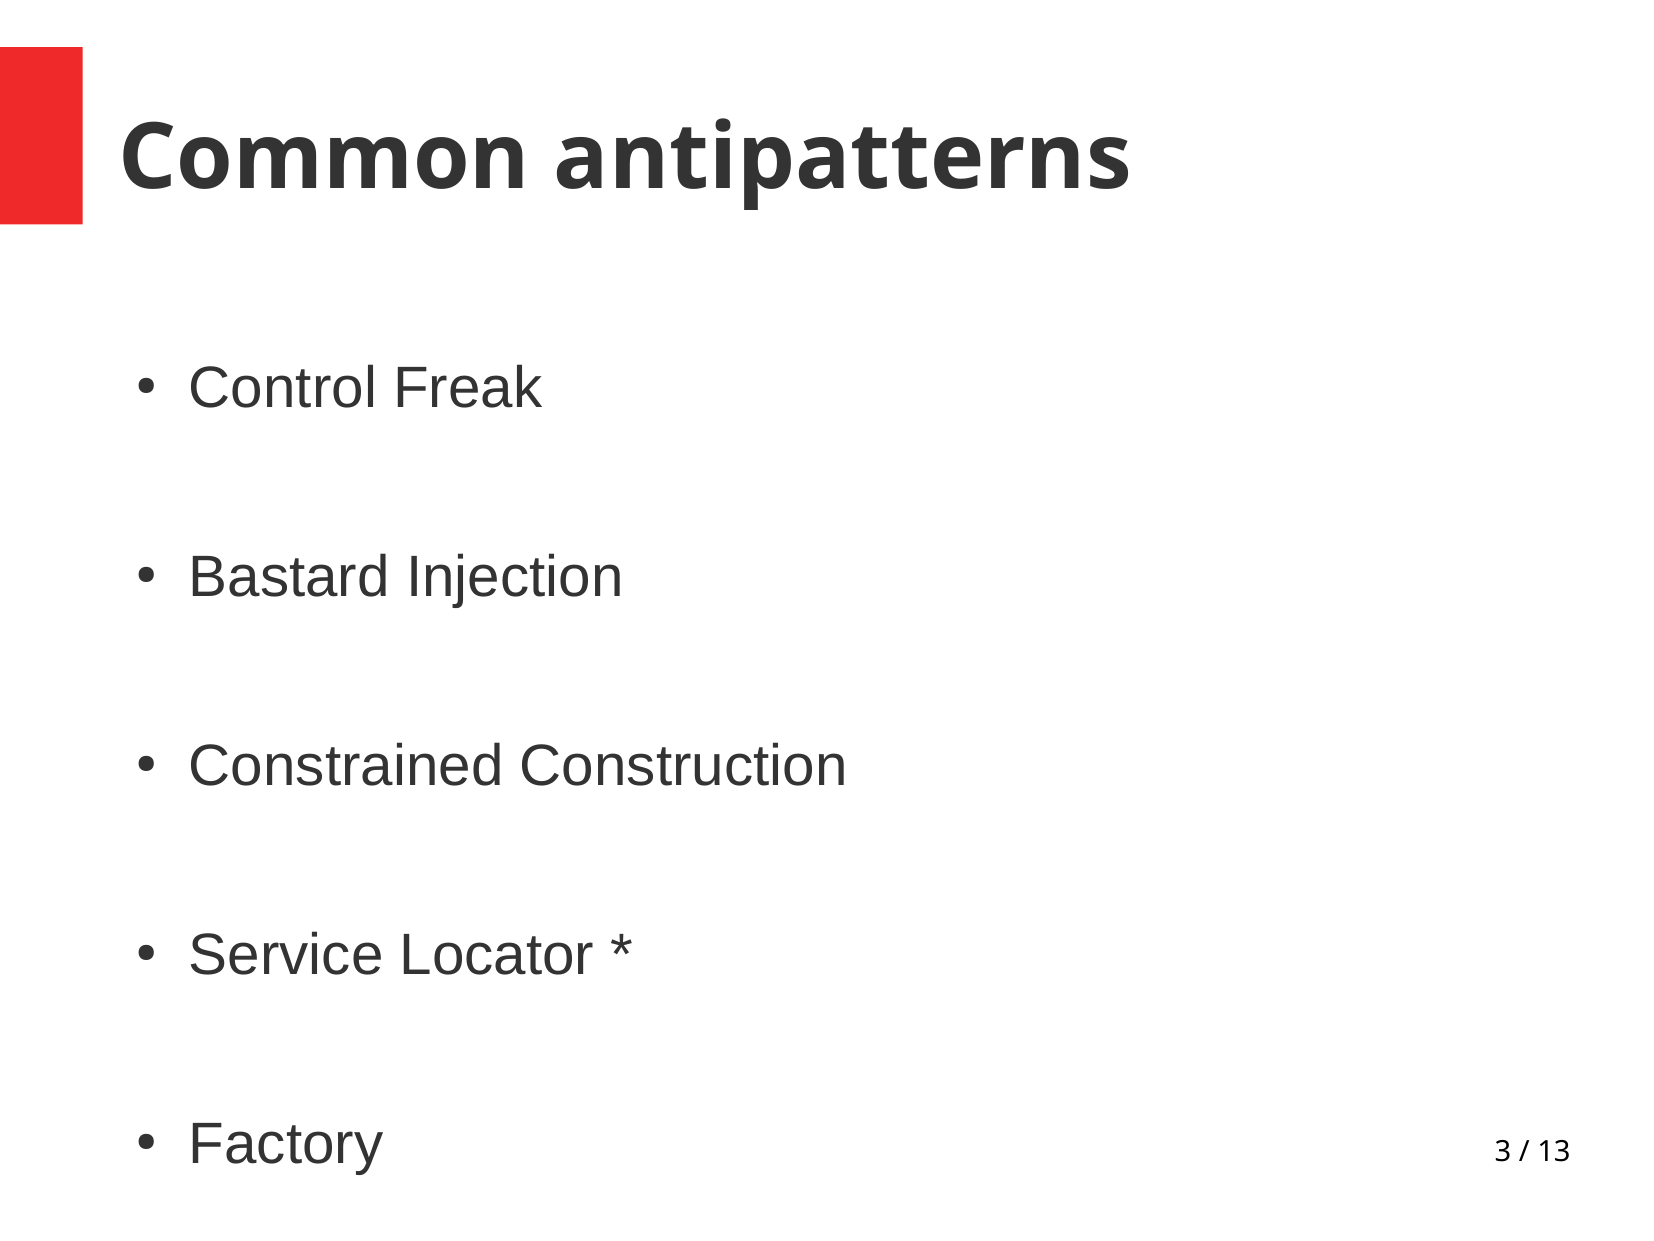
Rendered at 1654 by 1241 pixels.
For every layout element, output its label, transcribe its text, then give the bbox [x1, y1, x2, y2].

title Common antipatterns [118, 49, 1571, 257]
list Control Freak Bastard Injection Constrained Construction Service Locator * Factory [118, 354, 1536, 1074]
